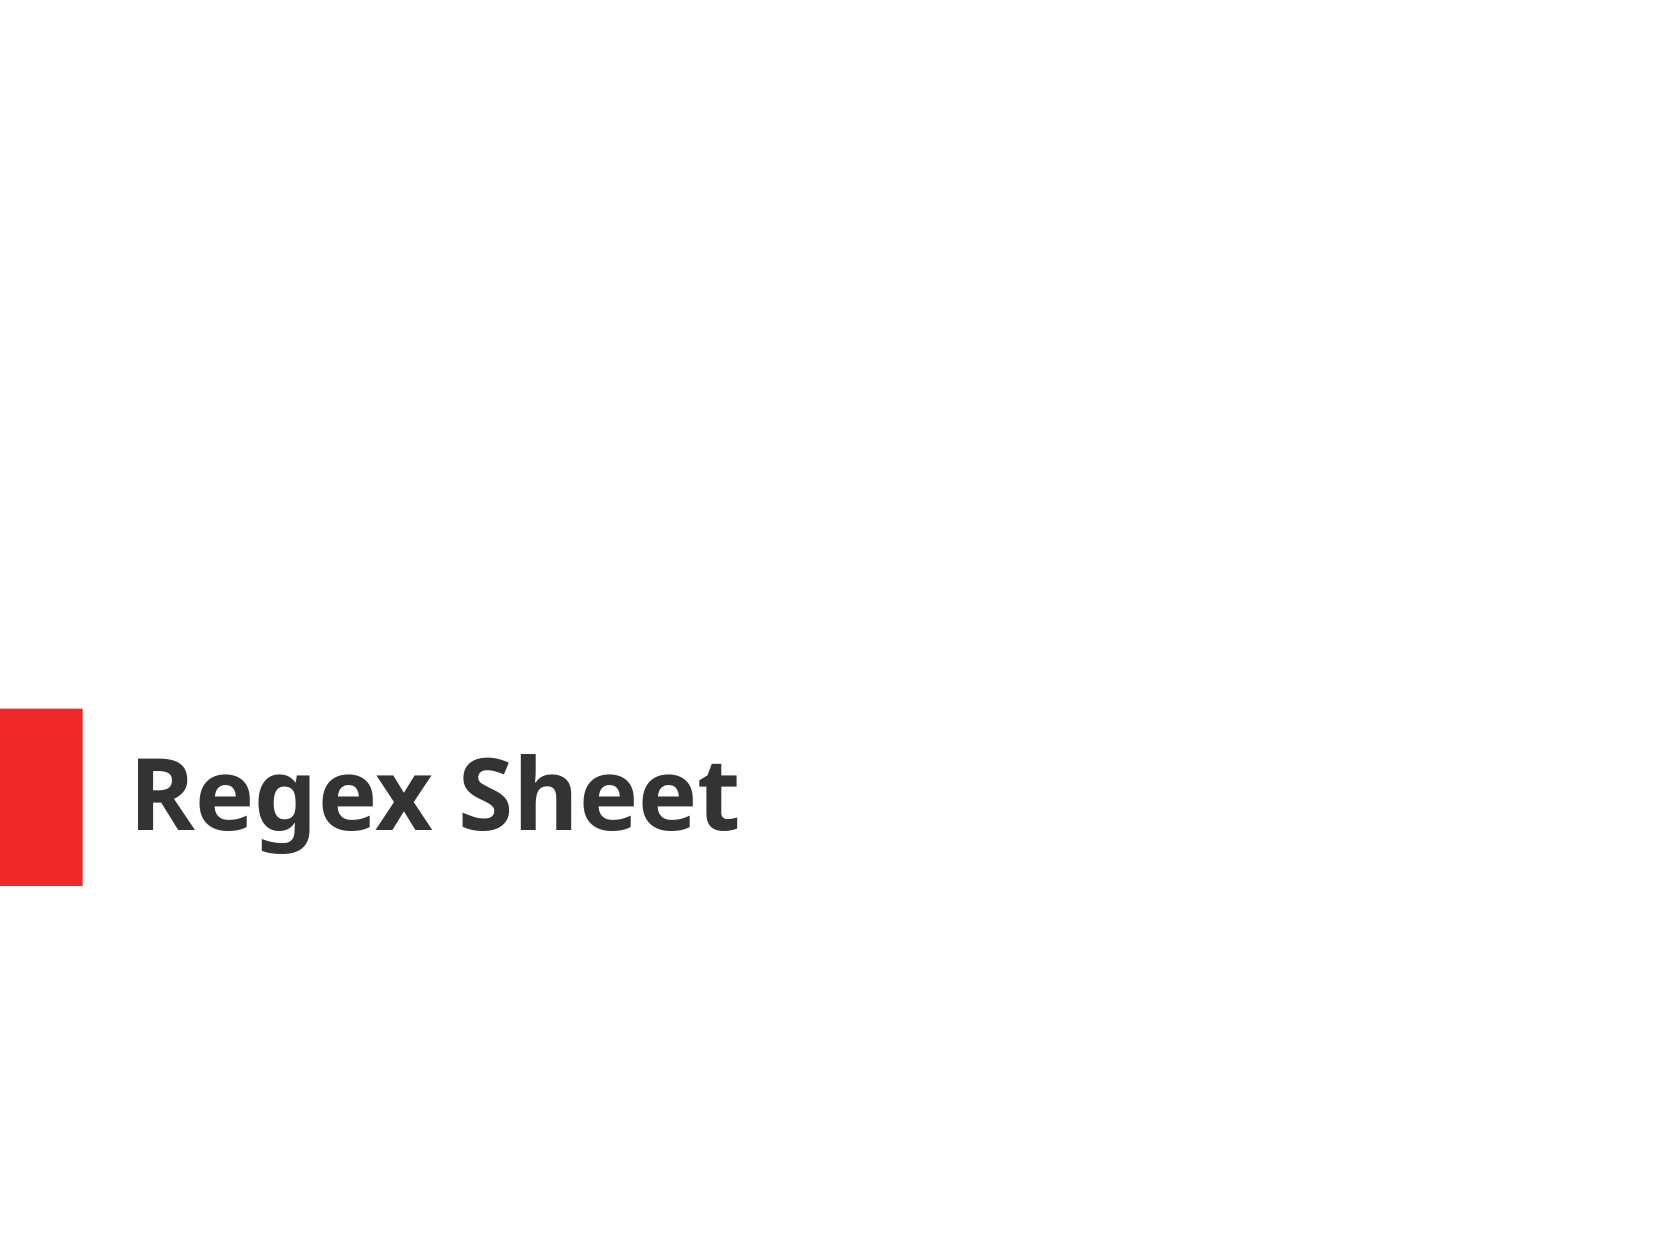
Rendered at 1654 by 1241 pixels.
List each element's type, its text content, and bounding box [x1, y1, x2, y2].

title Regex Sheet [129, 673, 1536, 910]
